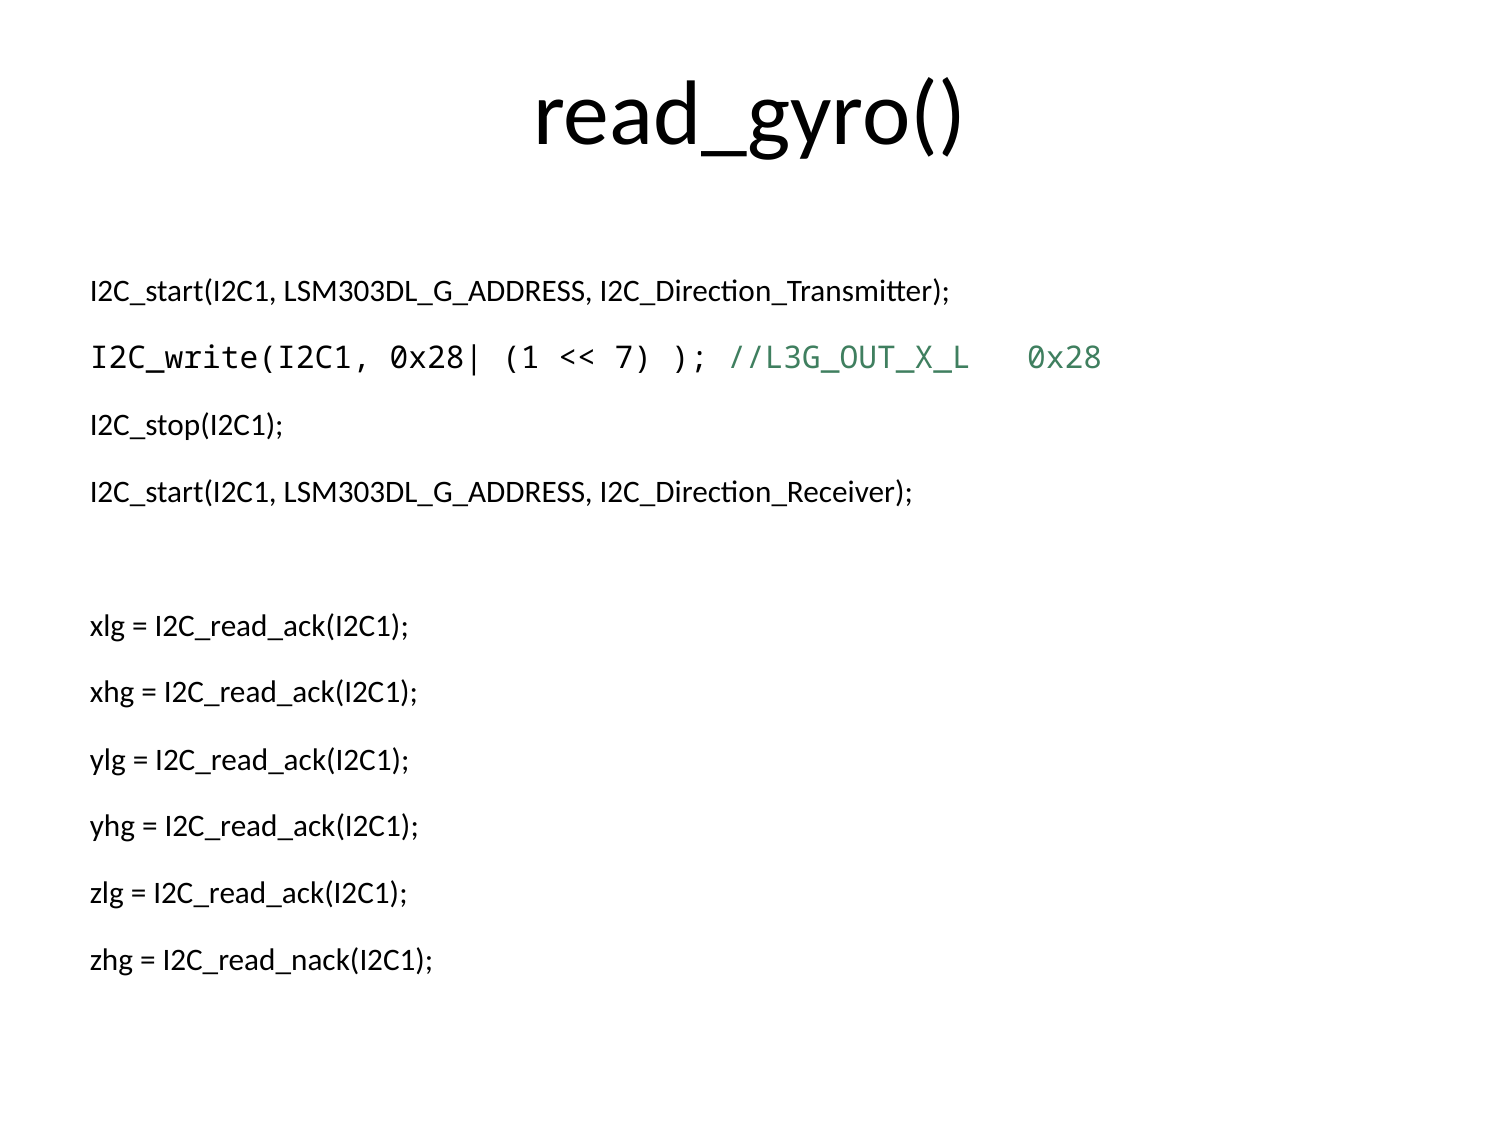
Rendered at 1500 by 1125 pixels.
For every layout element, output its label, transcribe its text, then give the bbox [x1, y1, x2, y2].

list I2C_start(I2C1, LSM303DL_G_ADDRESS, I2C_Direction_Transmitter); I2C_write(I2C1, 0x28| (1 << 7) ); //L3G_OUT_X_L 0x28 I2C_stop(I2C1); I2C_start(I2C1, LSM303DL_G_ADDRESS, I2C_Direction_Receiver); xlg = I2C_read_ack(I2C1); xhg = I2C_read_ack(I2C1); ylg = I2C_read_ack(I2C1); yhg = I2C_read_ack(I2C1); zlg = I2C_read_ack(I2C1); zhg = I2C_read_nack(I2C1); [75, 262, 1425, 1005]
title read_gyro() [75, 45, 1425, 233]
